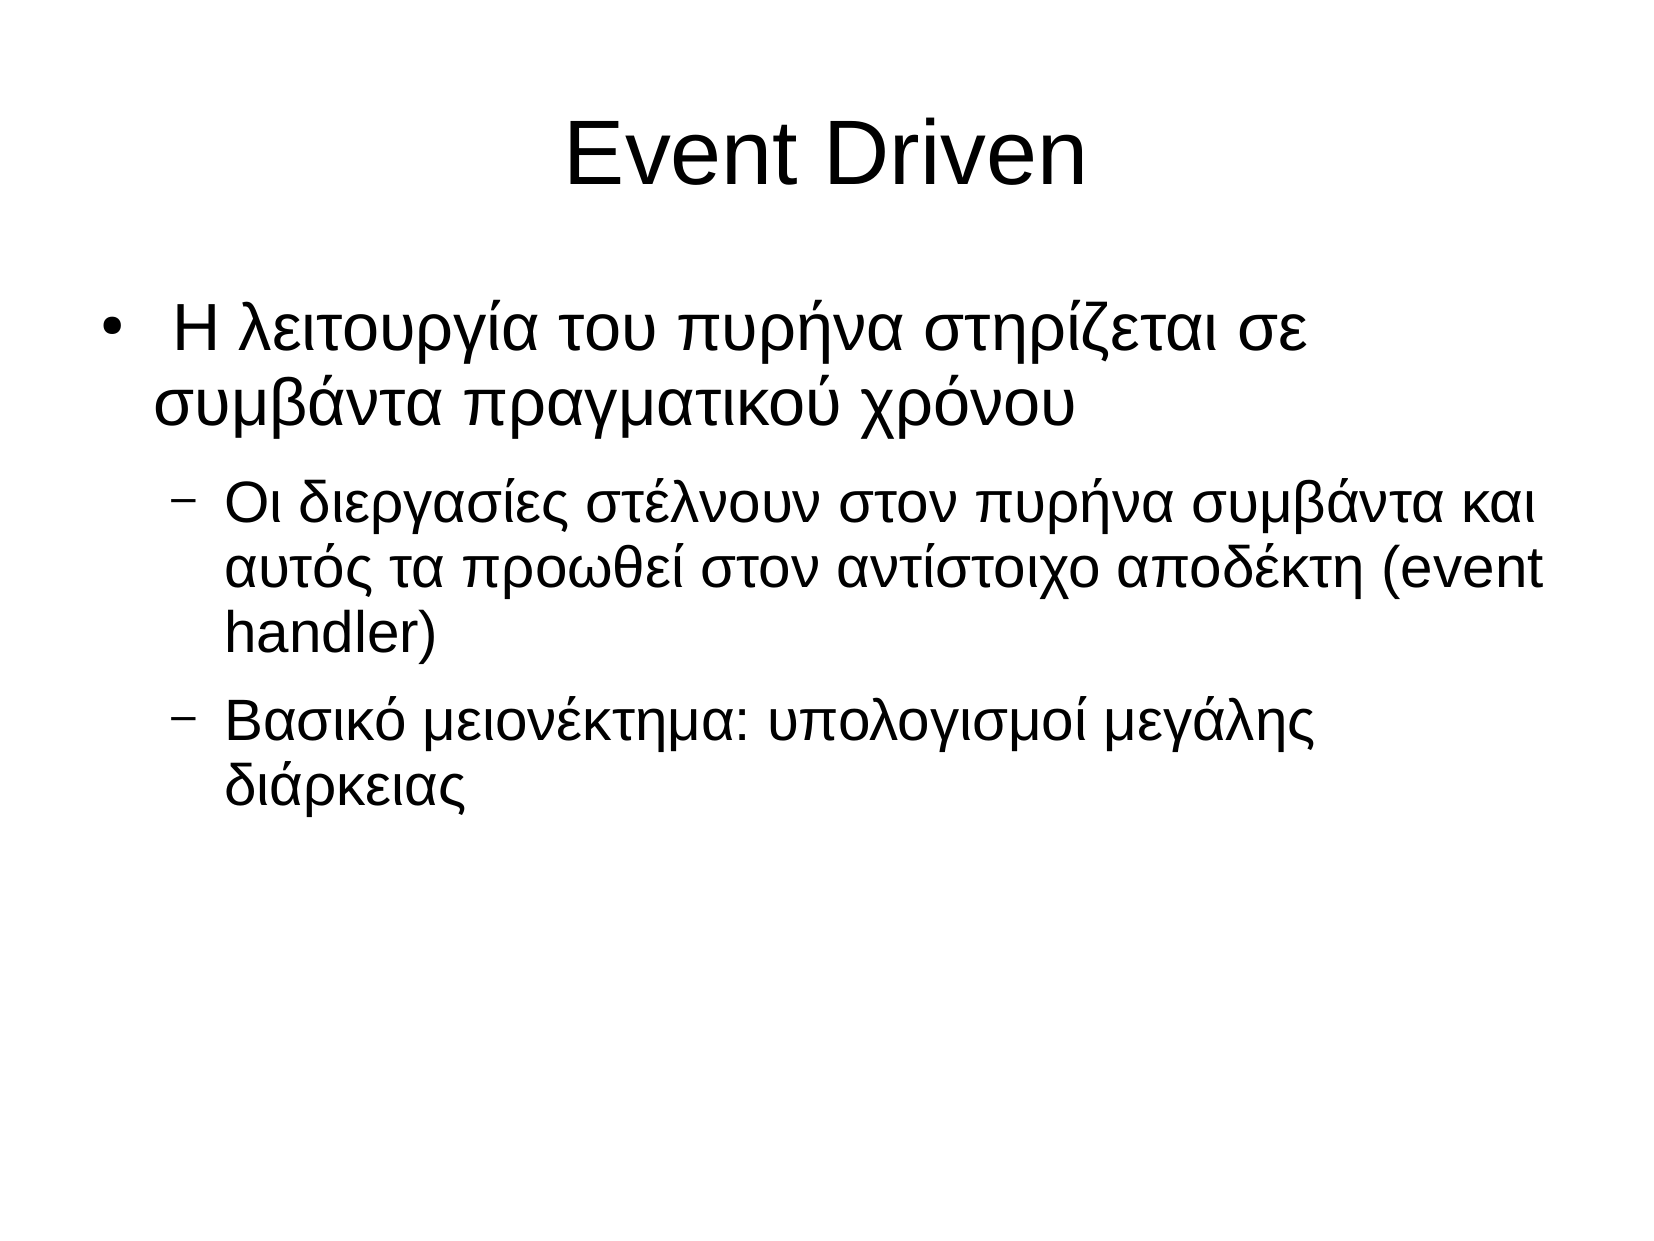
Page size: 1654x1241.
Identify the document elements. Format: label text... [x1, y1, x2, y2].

list Η λειτουργία του πυρήνα στηρίζεται σε συμβάντα πραγματικού χρόνου Οι διεργασίες στέλνουν στον πυρήνα συμβάντα και αυτός τα προωθεί στον αντίστοιχο αποδέκτη (event handler) Βασικό μειονέκτημα: υπολογισμοί μεγάλης διάρκειας [82, 290, 1571, 1010]
title Event Driven [82, 49, 1571, 257]
